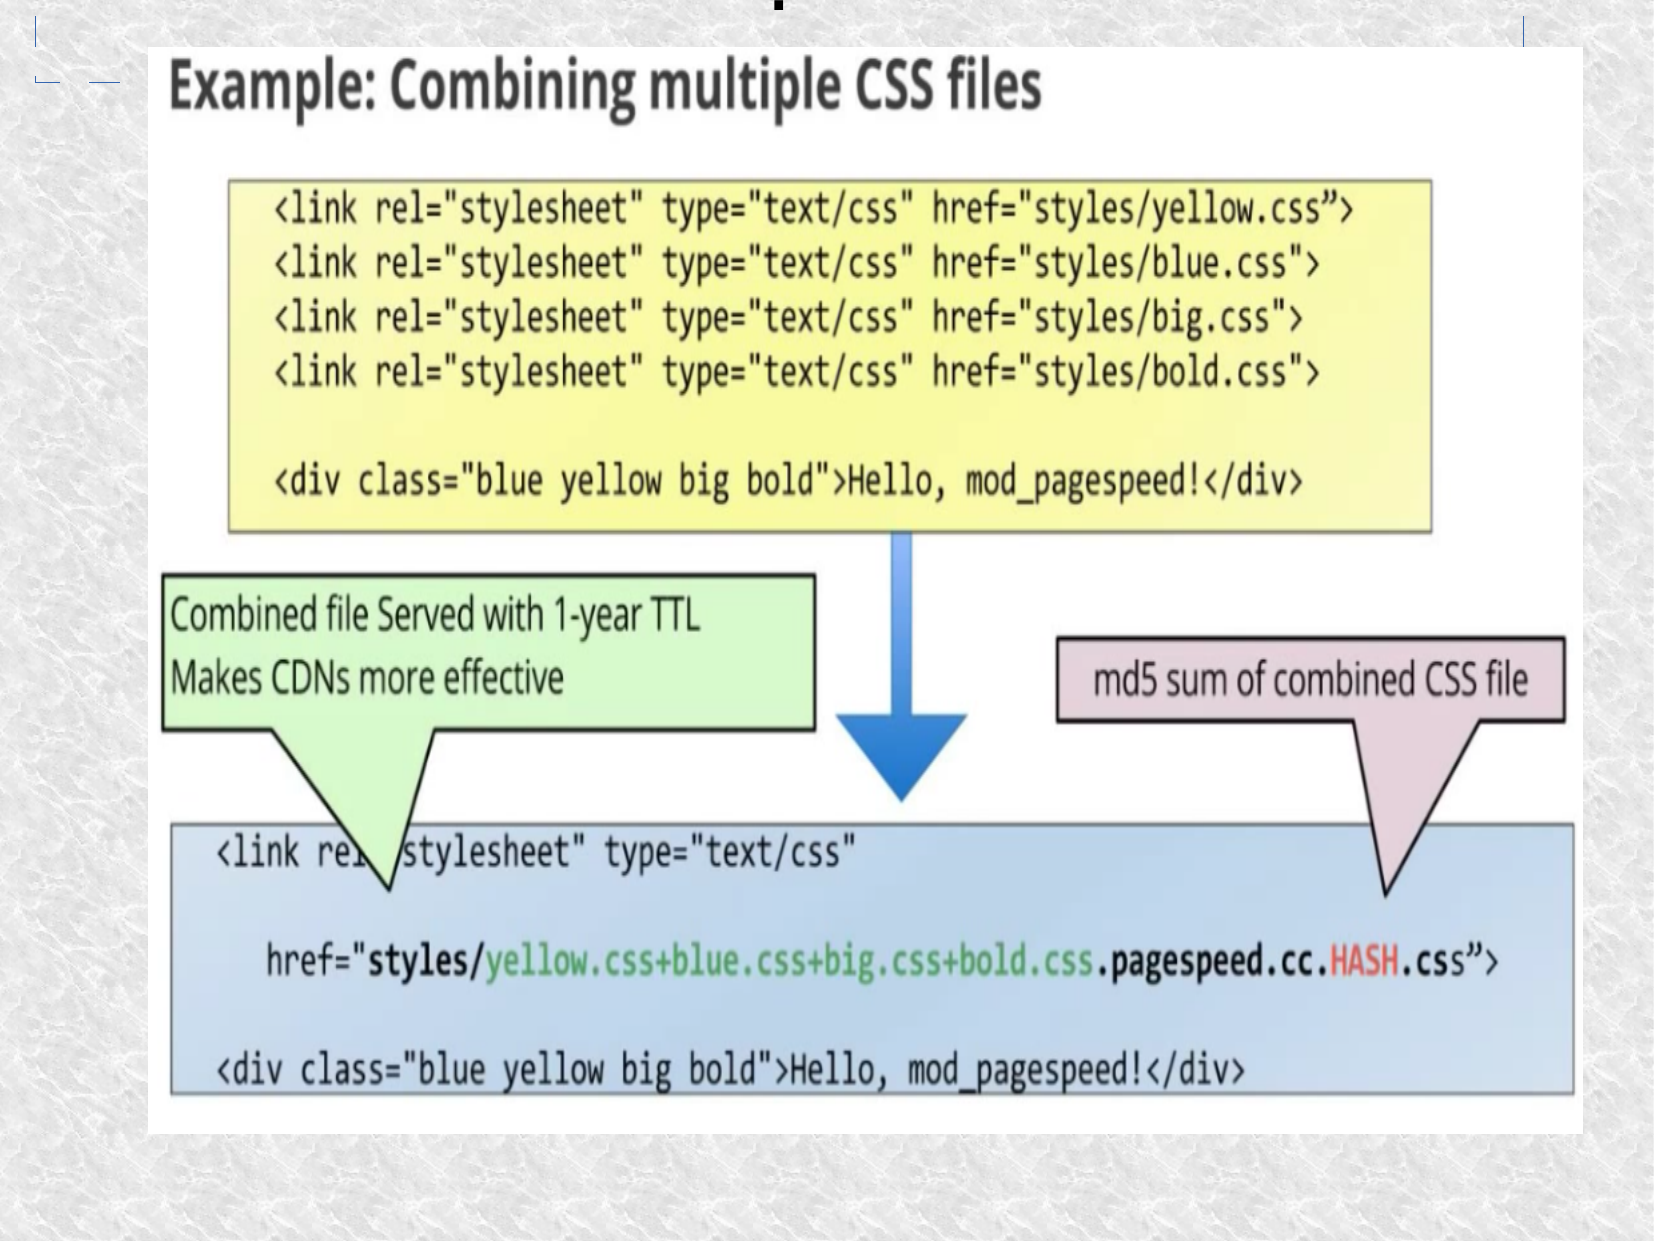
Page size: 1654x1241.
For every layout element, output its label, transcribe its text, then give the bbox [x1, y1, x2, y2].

title . [35, 0, 1524, 83]
picture [0, 0, 1654, 1241]
